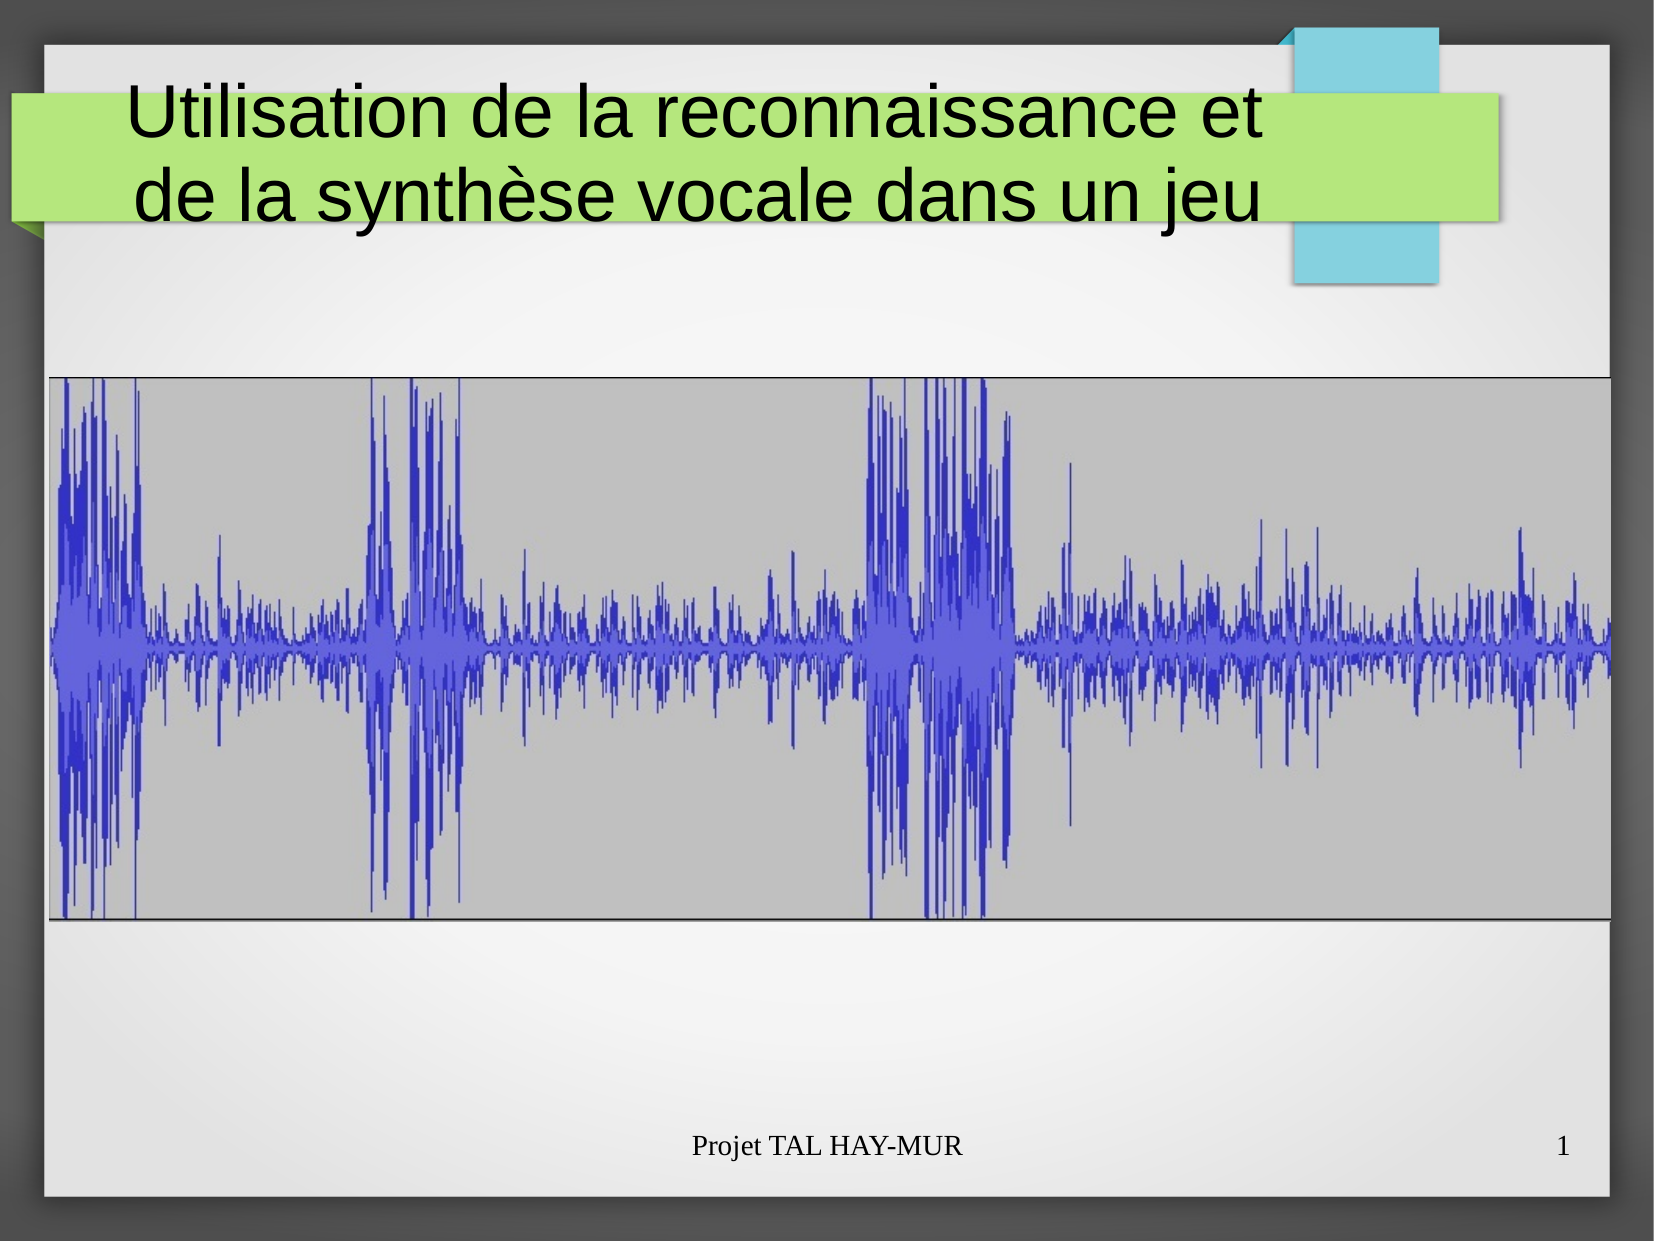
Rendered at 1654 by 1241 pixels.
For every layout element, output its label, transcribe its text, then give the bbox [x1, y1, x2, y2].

title Utilisation de la reconnaissance et de la synthèse vocale dans un jeu [82, 69, 1264, 238]
picture [0, 0, 1654, 1241]
